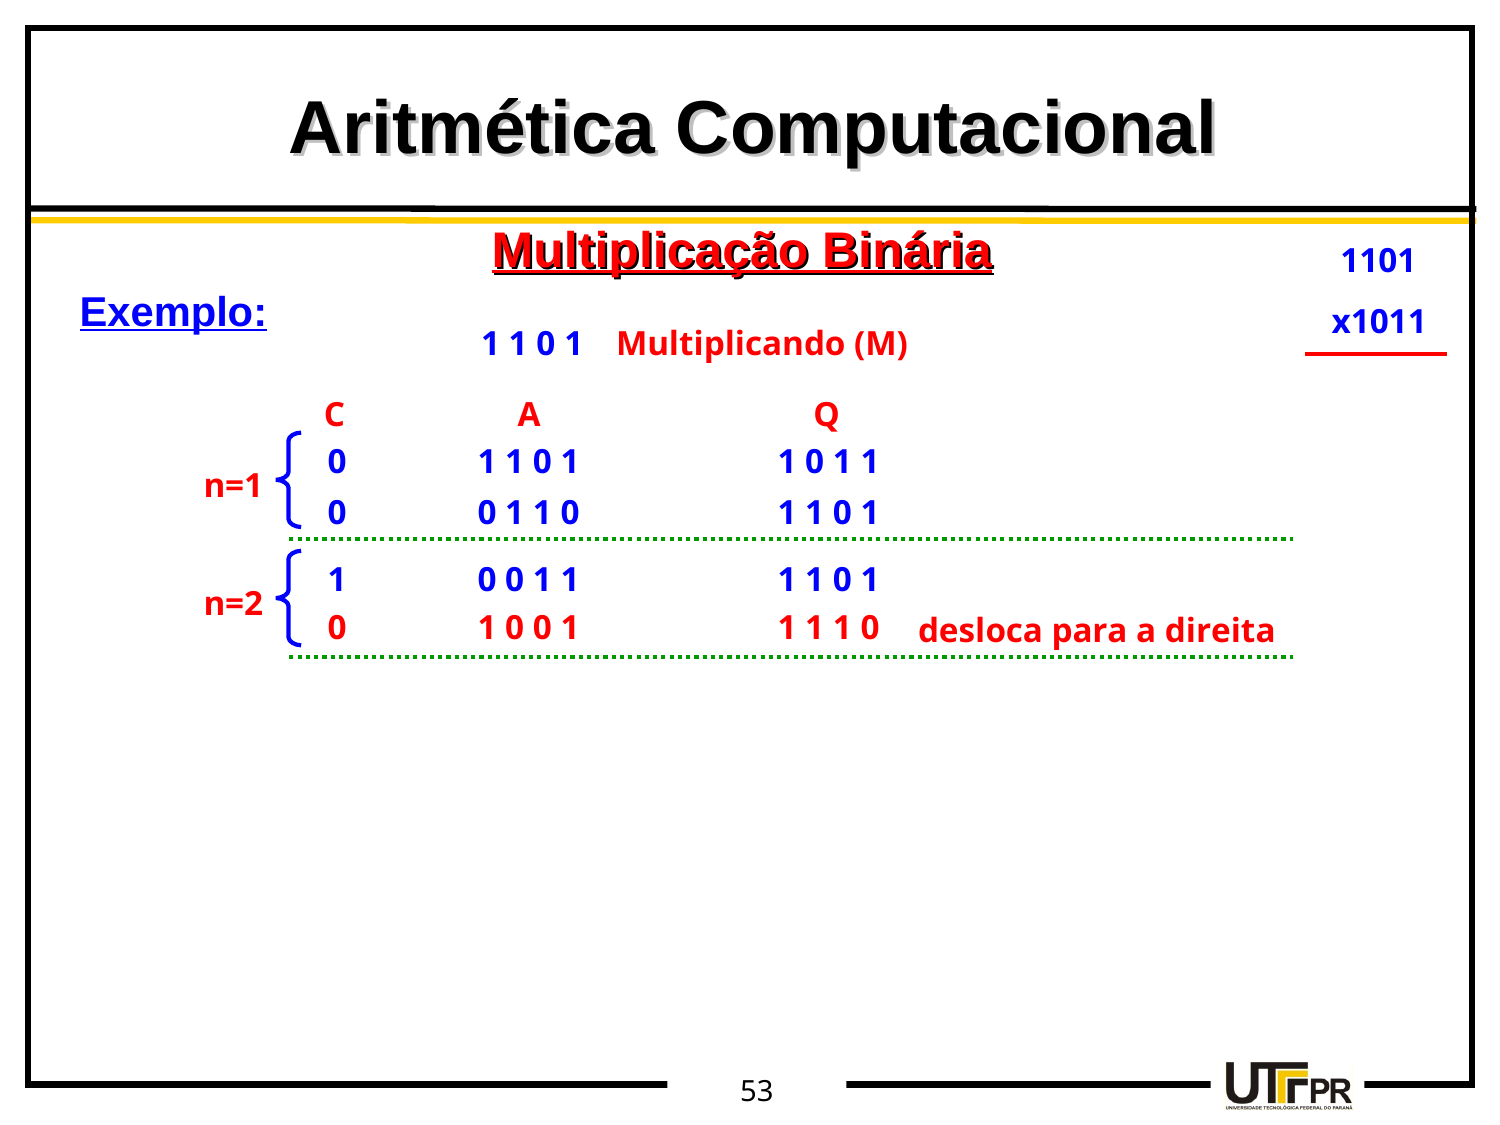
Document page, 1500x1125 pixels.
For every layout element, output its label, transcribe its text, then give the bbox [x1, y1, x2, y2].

text_box 0 1 0 0 1 1 1 1 0 [312, 598, 895, 654]
text_box 1101 x1011 [1316, 231, 1442, 348]
text_box Q [820, 406, 832, 422]
text_box n=1 [188, 456, 279, 512]
picture [1225, 1062, 1353, 1110]
title Aritmética Computacional [29, 85, 1477, 180]
text_box Q [798, 385, 855, 432]
text_box n=2 [188, 574, 279, 630]
list Multiplicação Binária Exemplo: [64, 220, 1419, 990]
text_box 1 1 0 1 [466, 314, 599, 370]
text_box 0 0 1 1 0 1 1 0 1 [312, 483, 895, 539]
text_box desloca para a direita [903, 601, 1292, 658]
text_box 0 1 1 0 1 1 0 1 1 [312, 432, 895, 483]
text_box 1 0 0 1 1 1 1 0 1 [312, 550, 895, 598]
text_box A [502, 385, 556, 432]
text_box C [309, 385, 361, 441]
text_box Multiplicando (M) [601, 314, 924, 370]
